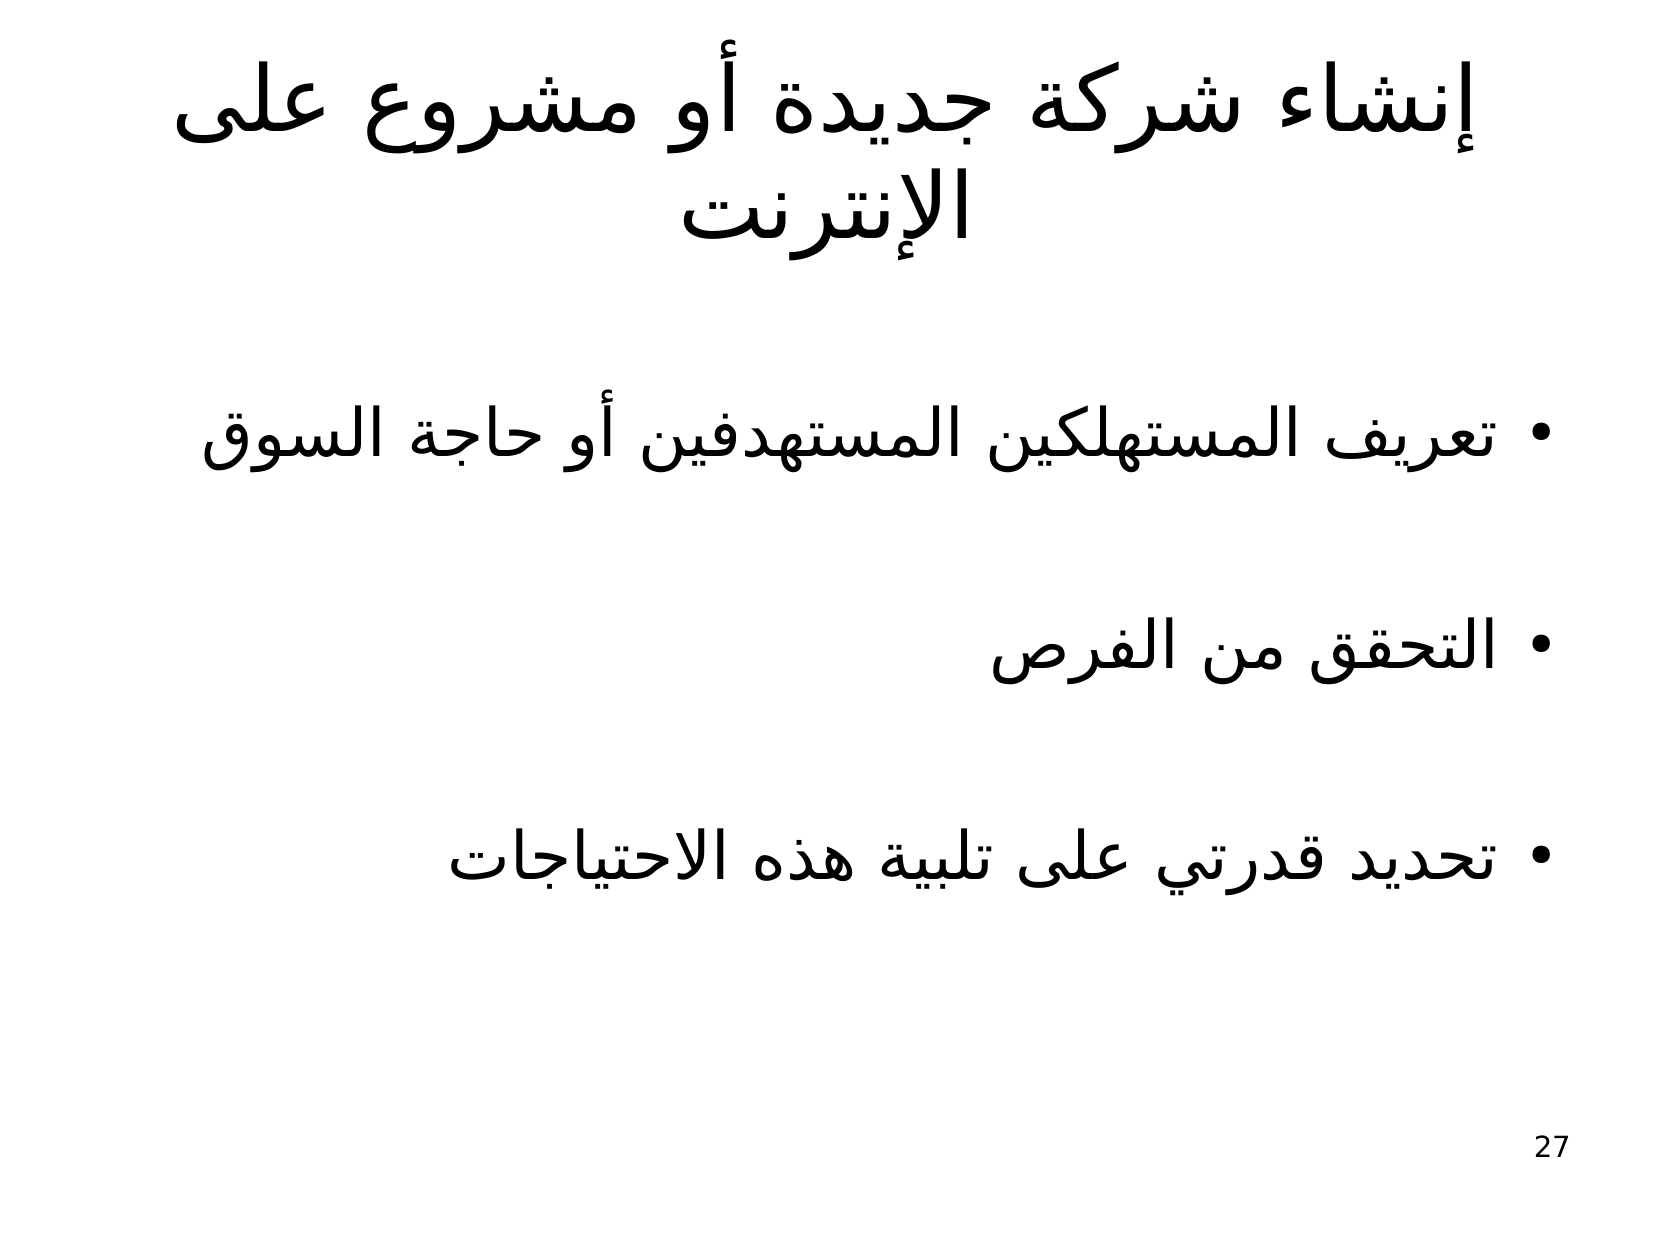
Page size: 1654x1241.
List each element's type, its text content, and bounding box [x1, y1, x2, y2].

list تعريف المستهلكين المستهدفين أو حاجة السوق التحقق من الفرص تحديد قدرتي على تلبية هذه الاحتياجات [82, 290, 1571, 1010]
title إنشاء شركة جديدة أو مشروع على الإنترنت [82, 42, 1571, 264]
